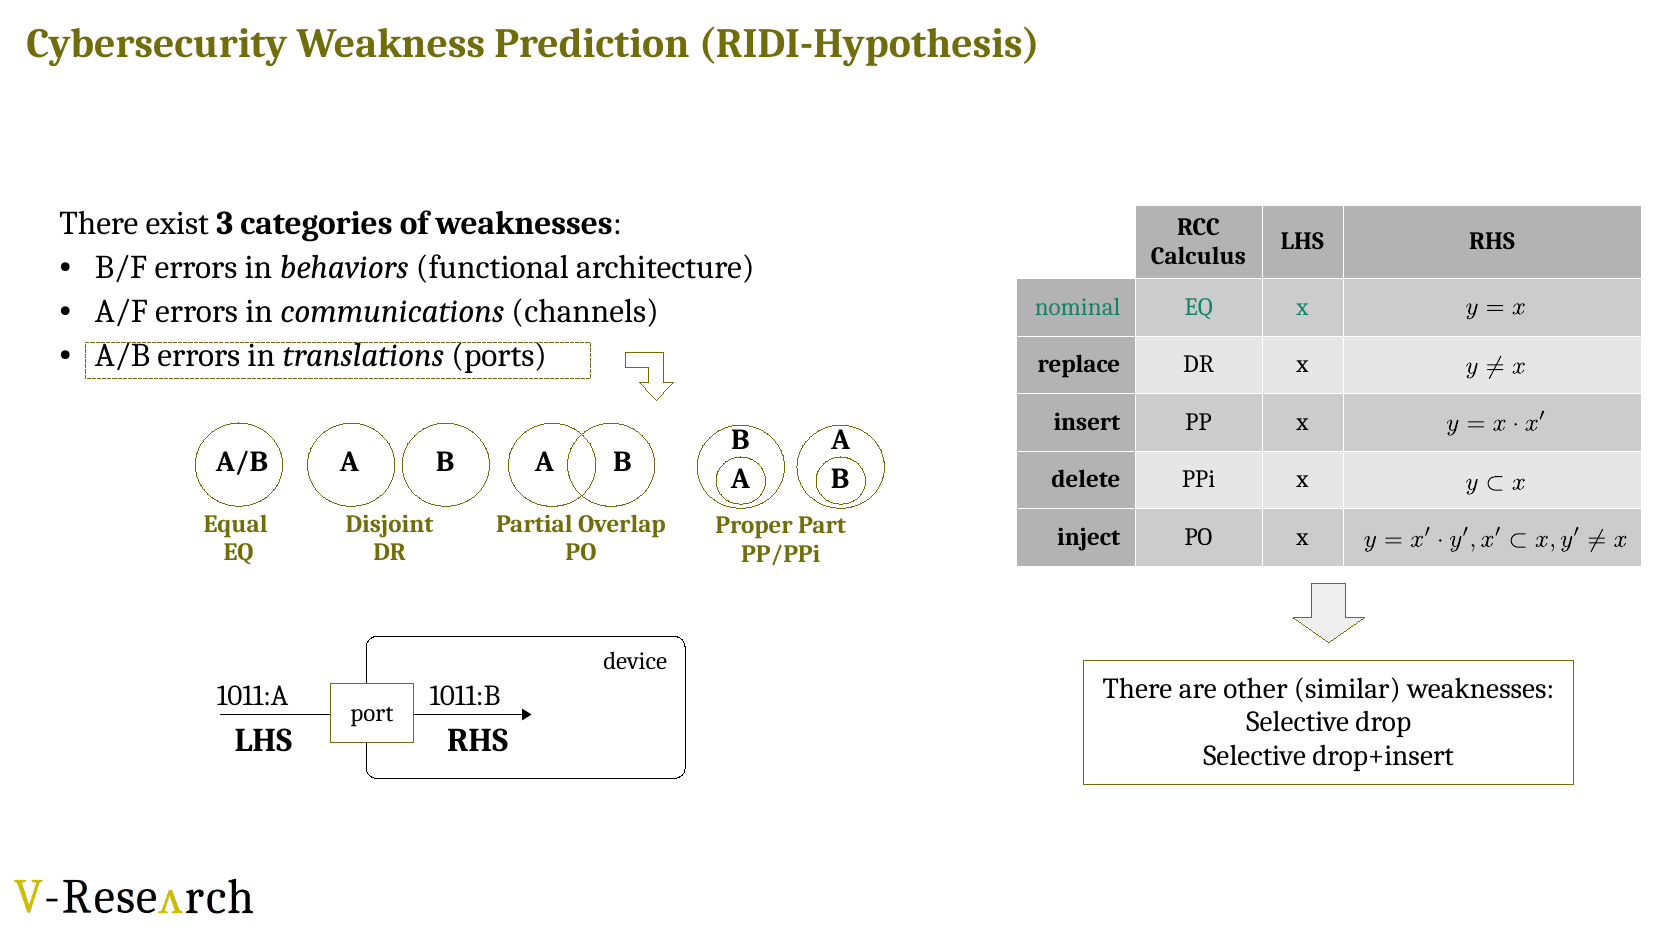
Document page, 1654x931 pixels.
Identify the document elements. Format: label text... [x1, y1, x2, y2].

picture [1465, 476, 1525, 495]
table_cell DR [1136, 337, 1262, 393]
text_box 1011:A [202, 671, 323, 721]
text_box Equal EQ [188, 502, 298, 576]
text_box B [598, 437, 653, 497]
table_cell x [1263, 279, 1343, 336]
text_box B [421, 437, 476, 497]
table_cell nominal [1017, 279, 1135, 336]
text_box There exist 3 categories of weaknesses: B/F errors in behaviors (functional architecture) A/F errors in communications (channels) A/B errors in translations (ports) [44, 152, 982, 387]
table_cell PP [1136, 394, 1262, 451]
picture [1465, 303, 1525, 320]
table_cell x [1263, 452, 1343, 508]
table_cell insert [1017, 394, 1135, 451]
table_cell PPi [1136, 452, 1262, 508]
table_header RHS [1344, 206, 1641, 278]
table_cell PO [1136, 509, 1262, 566]
text_box B [716, 415, 771, 455]
text_box A/B [201, 437, 294, 502]
text_box Proper Part PP/PPi [700, 504, 866, 578]
table_cell [1344, 394, 1641, 451]
table_cell [1344, 279, 1641, 336]
text_box [1293, 583, 1365, 643]
text_box port [330, 683, 414, 743]
text_box LHS [219, 713, 315, 768]
text_box RHS [432, 713, 527, 768]
text_box Partial Overlap PO [481, 502, 686, 576]
table_cell x [1263, 337, 1343, 393]
text_box A [325, 437, 380, 497]
table_cell [1344, 337, 1641, 393]
table_header RCC Calculus [1136, 206, 1262, 278]
text_box Disjoint DR [330, 502, 452, 576]
table_header [1017, 206, 1135, 278]
picture [11, 876, 256, 916]
picture [1465, 355, 1525, 379]
text_box A [716, 455, 771, 504]
text_box device [366, 636, 686, 779]
text_box B [816, 455, 871, 515]
table_cell [1344, 509, 1641, 566]
table_header LHS [1263, 206, 1343, 278]
table_cell [1344, 452, 1641, 508]
text_box There are other (similar) weaknesses: Selective drop Selective drop+insert [1083, 660, 1574, 785]
text_box 1011:B [414, 671, 535, 721]
picture [1446, 410, 1545, 436]
picture [1363, 526, 1627, 553]
table_cell x [1263, 394, 1343, 451]
table_cell inject [1017, 509, 1135, 566]
table_cell EQ [1136, 279, 1262, 336]
text_box Cybersecurity Weakness Prediction (RIDI-Hypothesis) [11, 12, 1099, 77]
table_cell x [1263, 509, 1343, 566]
table_cell delete [1017, 452, 1135, 508]
table_cell replace [1017, 337, 1135, 393]
text_box A [520, 437, 575, 497]
text_box A [816, 415, 871, 455]
